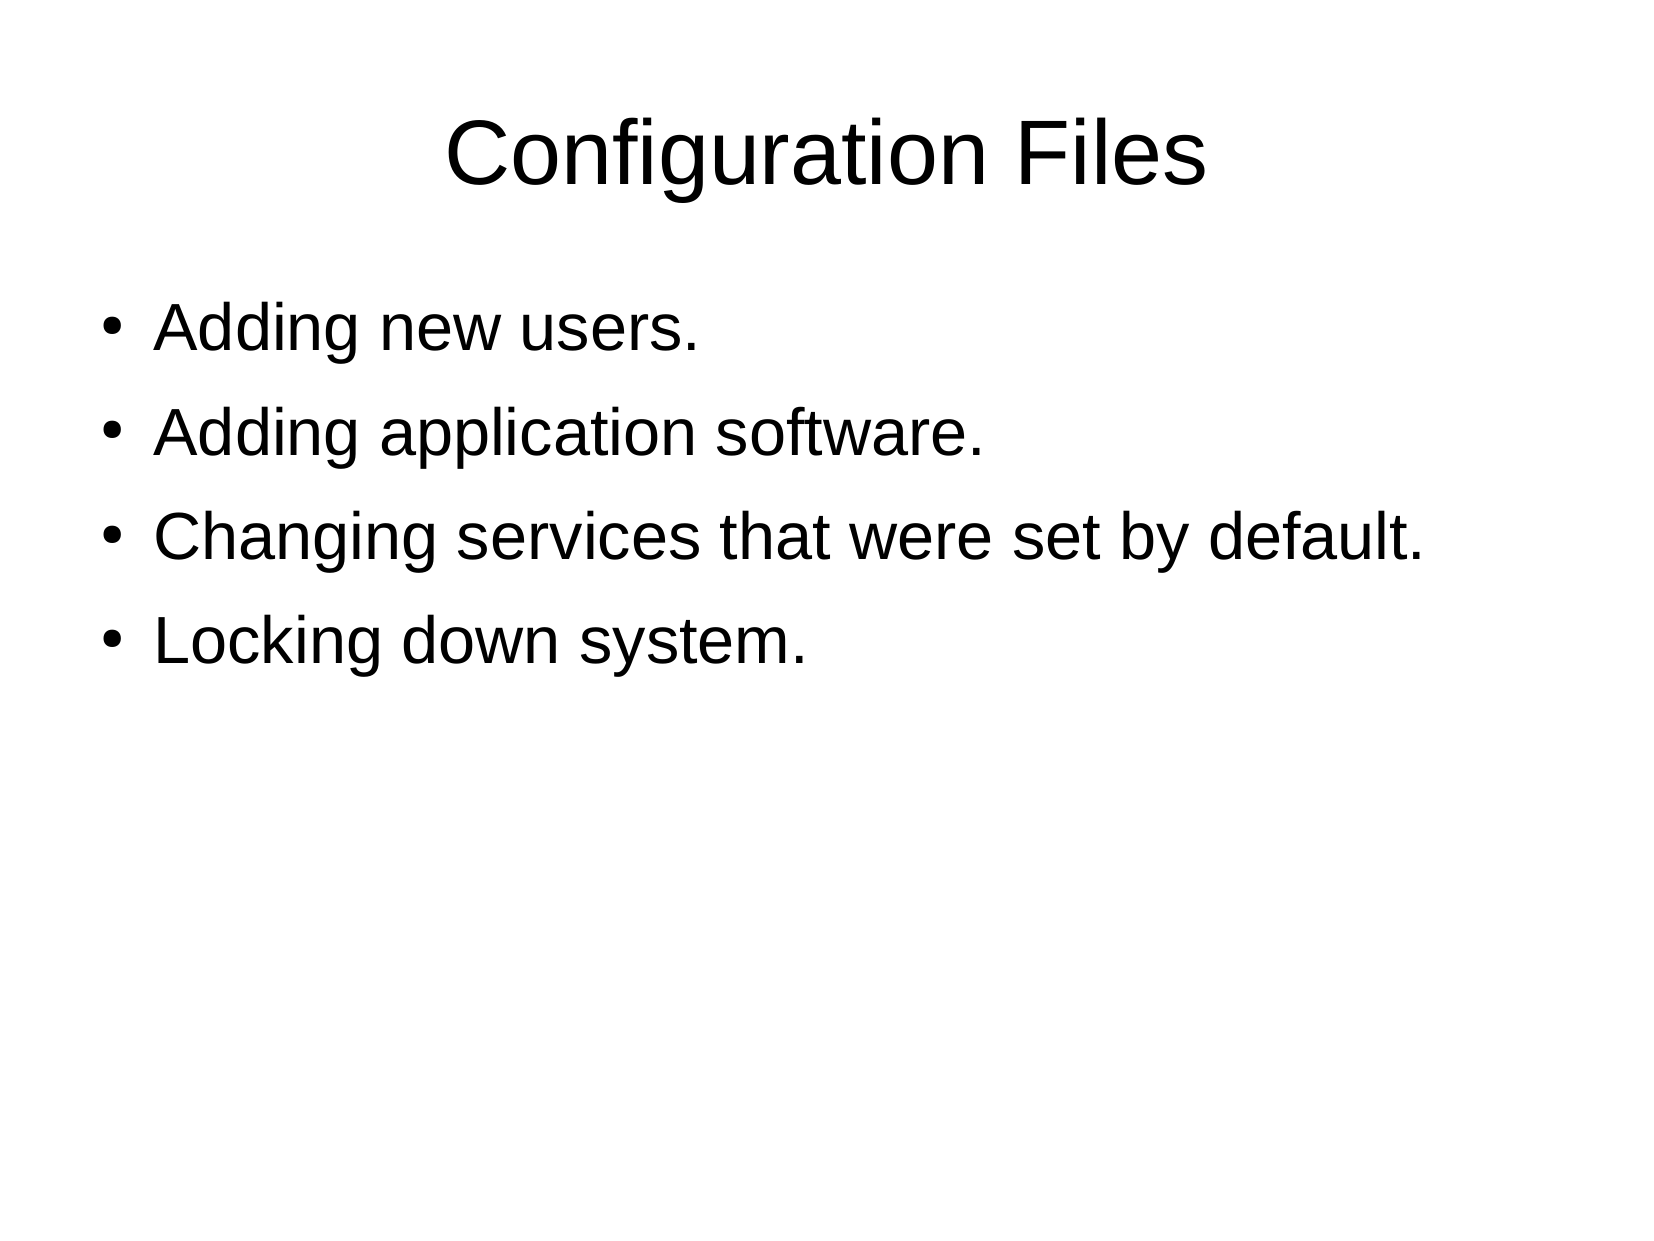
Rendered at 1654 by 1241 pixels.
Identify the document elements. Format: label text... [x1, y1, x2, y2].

list Adding new users. Adding application software. Changing services that were set by default. Locking down system. [82, 290, 1571, 1010]
title Configuration Files [82, 49, 1571, 257]
